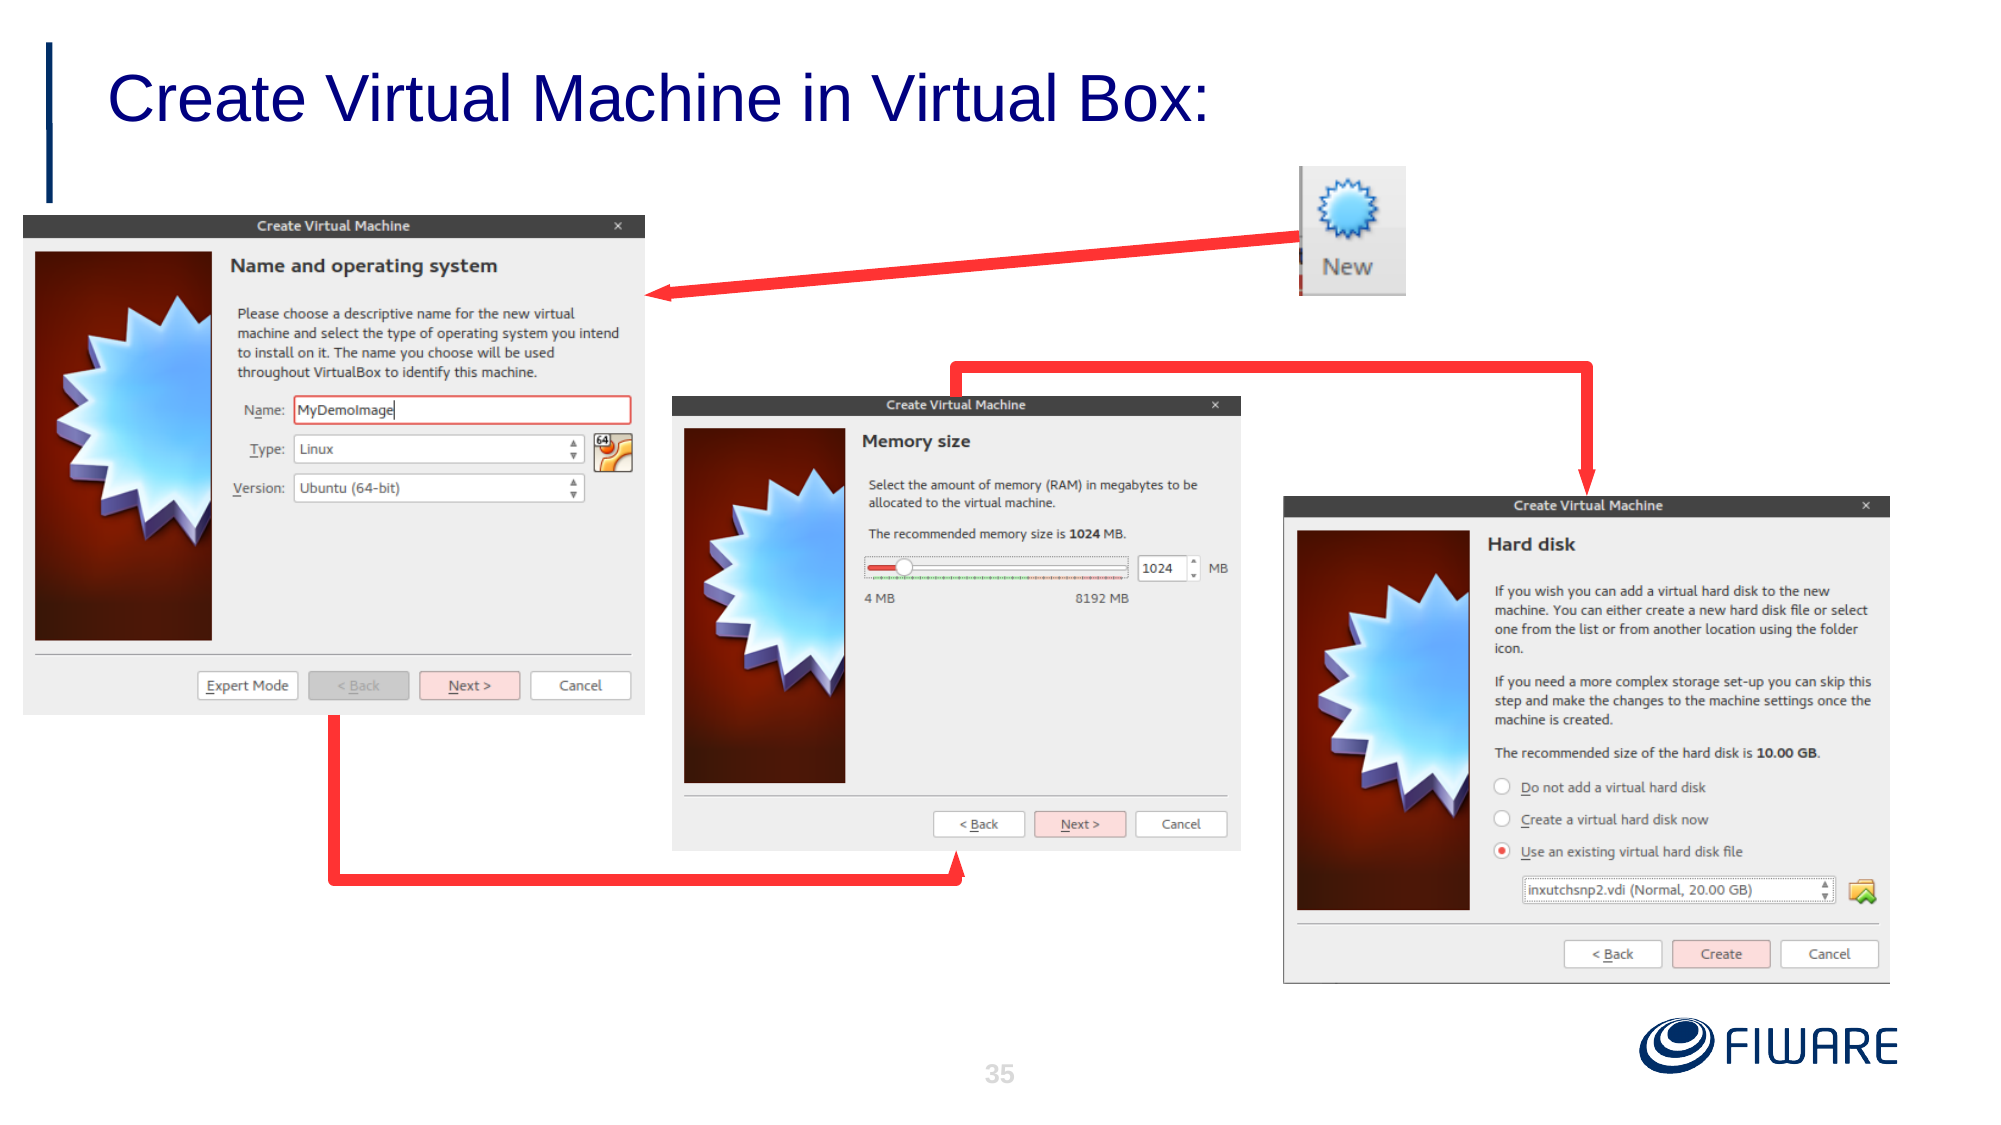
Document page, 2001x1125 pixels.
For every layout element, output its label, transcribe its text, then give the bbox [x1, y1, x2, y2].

title Create Virtual Machine in Virtual Box: [92, 47, 1704, 178]
picture [1283, 496, 1890, 984]
picture [1635, 1012, 1905, 1077]
picture [672, 396, 1241, 851]
picture [23, 215, 645, 715]
slide_number <number> [887, 1042, 1113, 1103]
picture [1299, 166, 1406, 296]
